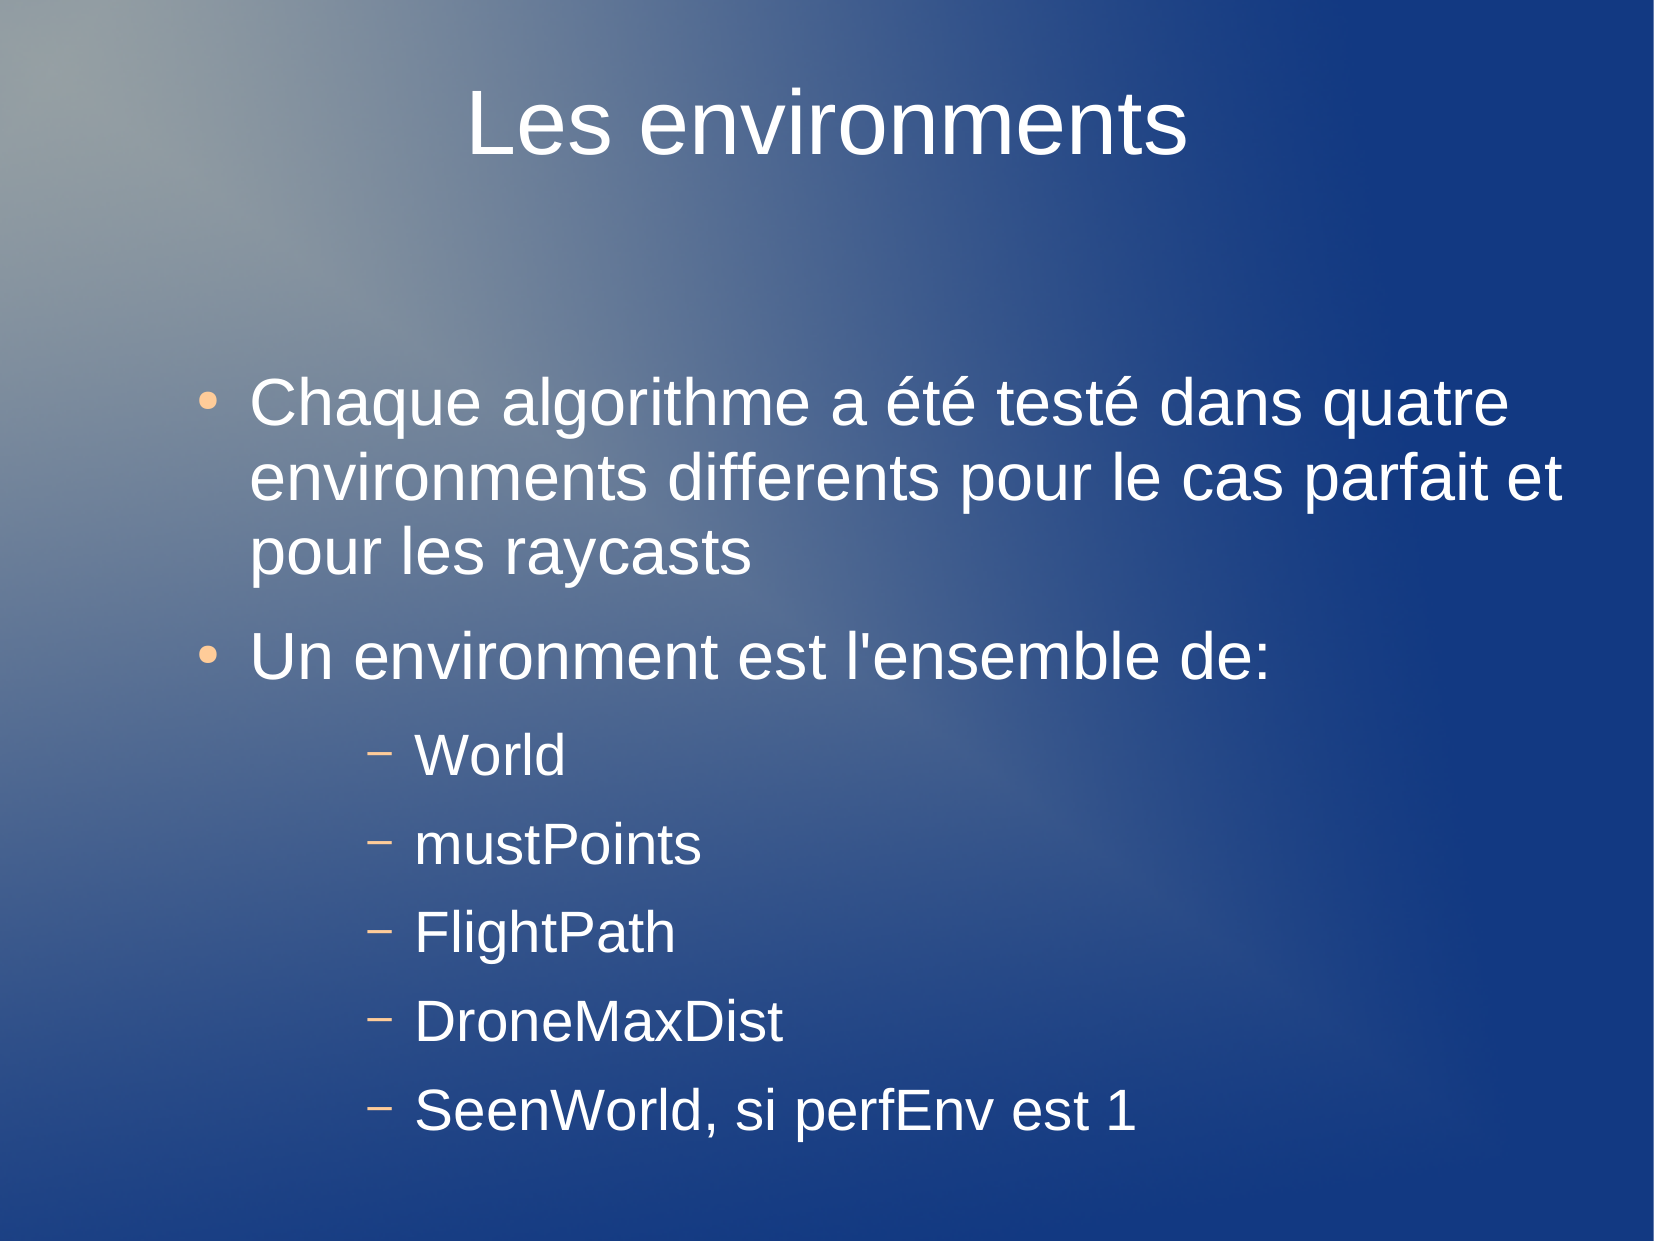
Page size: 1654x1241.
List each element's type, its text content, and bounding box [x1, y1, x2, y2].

title Les environments [121, 19, 1534, 227]
list Chaque algorithme a été testé dans quatre environments differents pour le cas parfait et pour les raycasts Un environment est l'ensemble de: World mustPoints FlightPath DroneMaxDist SeenWorld, si perfEnv est 1 [178, 364, 1570, 1147]
picture [0, 0, 1654, 1241]
